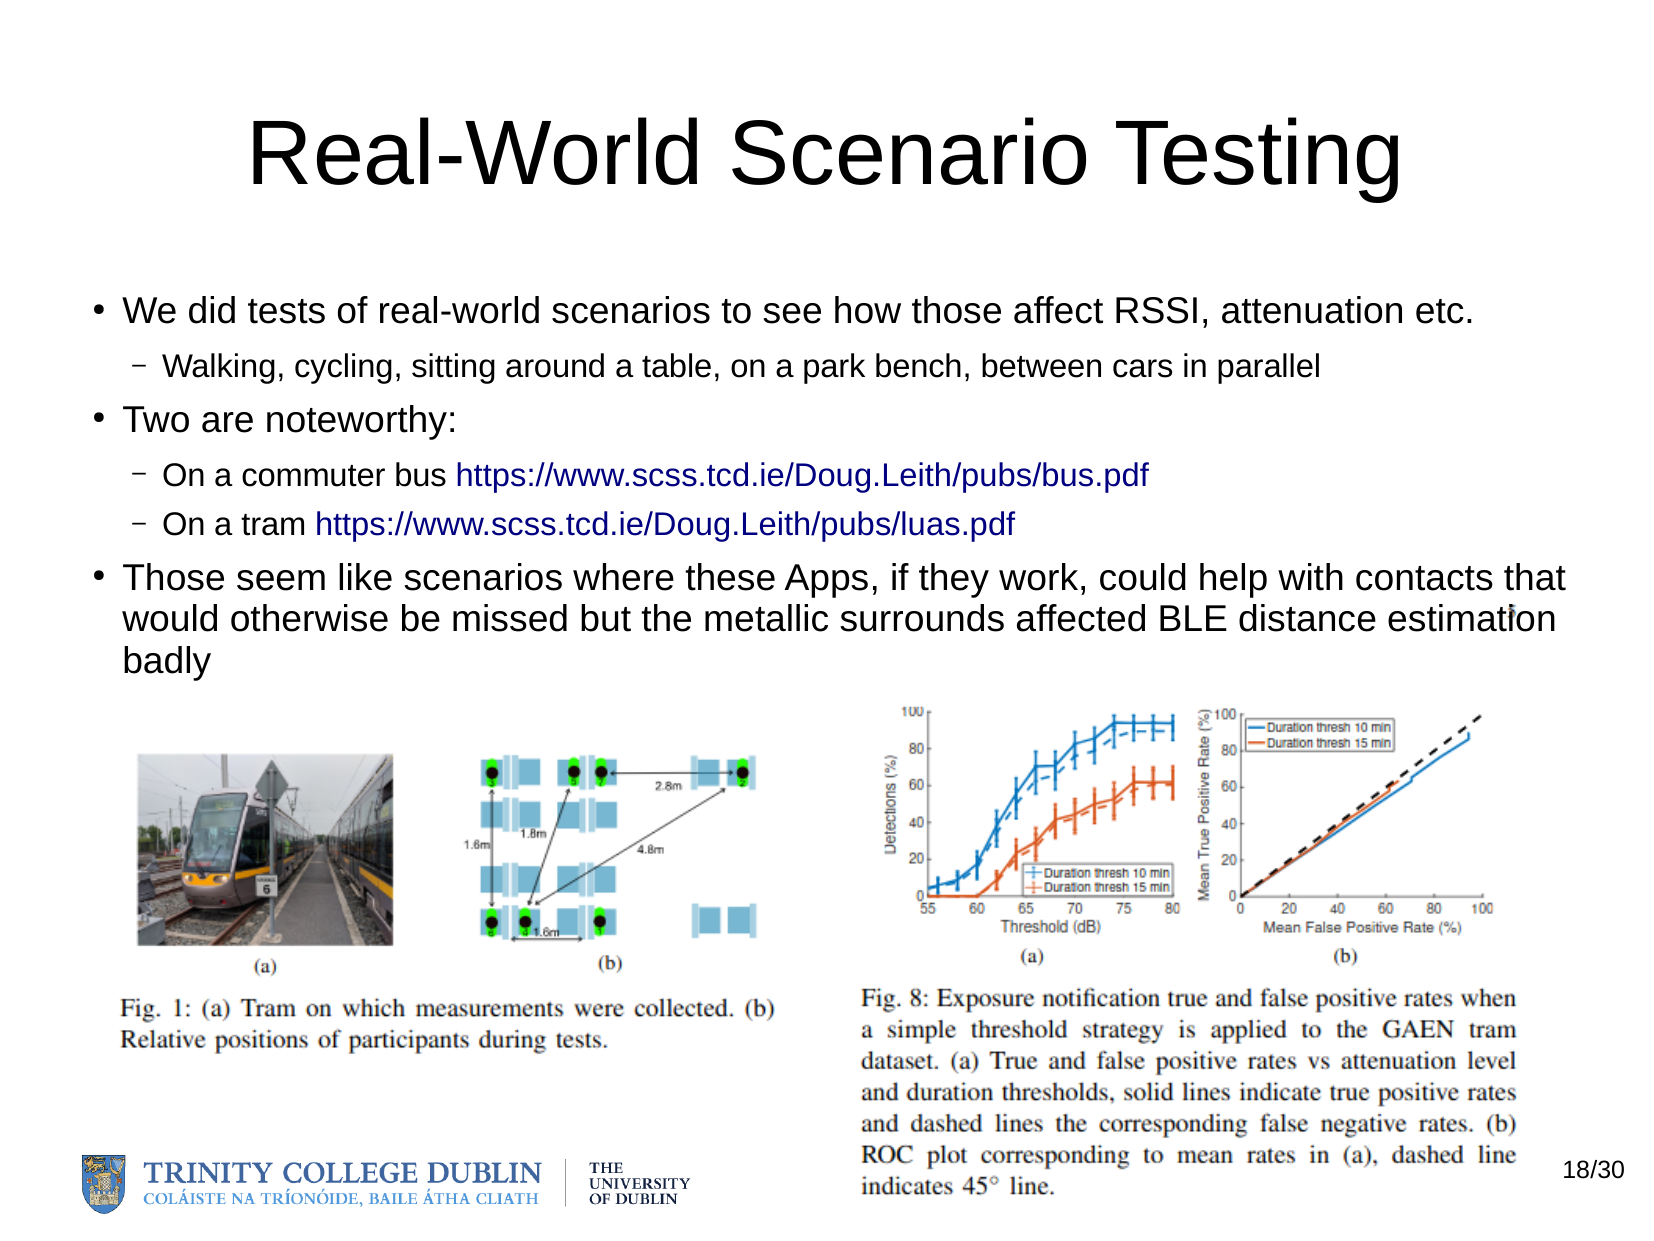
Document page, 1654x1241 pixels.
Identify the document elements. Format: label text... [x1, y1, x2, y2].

title Real-World Scenario Testing [82, 49, 1571, 257]
picture [852, 691, 1546, 1207]
list We did tests of real-world scenarios to see how those affect RSSI, attenuation etc. Walking, cycling, sitting around a table, on a park bench, between cars in parallel Two are noteworthy: On a commuter bus https://www.scss.tcd.ie/Doug.Leith/pubs/bus.pdf On a tram https://www.scss.tcd.ie/Doug.Leith/pubs/luas.pdf Those seem like scenarios where these Apps, if they work, could help with contacts that would otherwise be missed but the metallic surrounds affected BLE distance estimation badly [82, 290, 1571, 691]
picture [90, 710, 800, 1066]
picture [82, 1155, 694, 1214]
